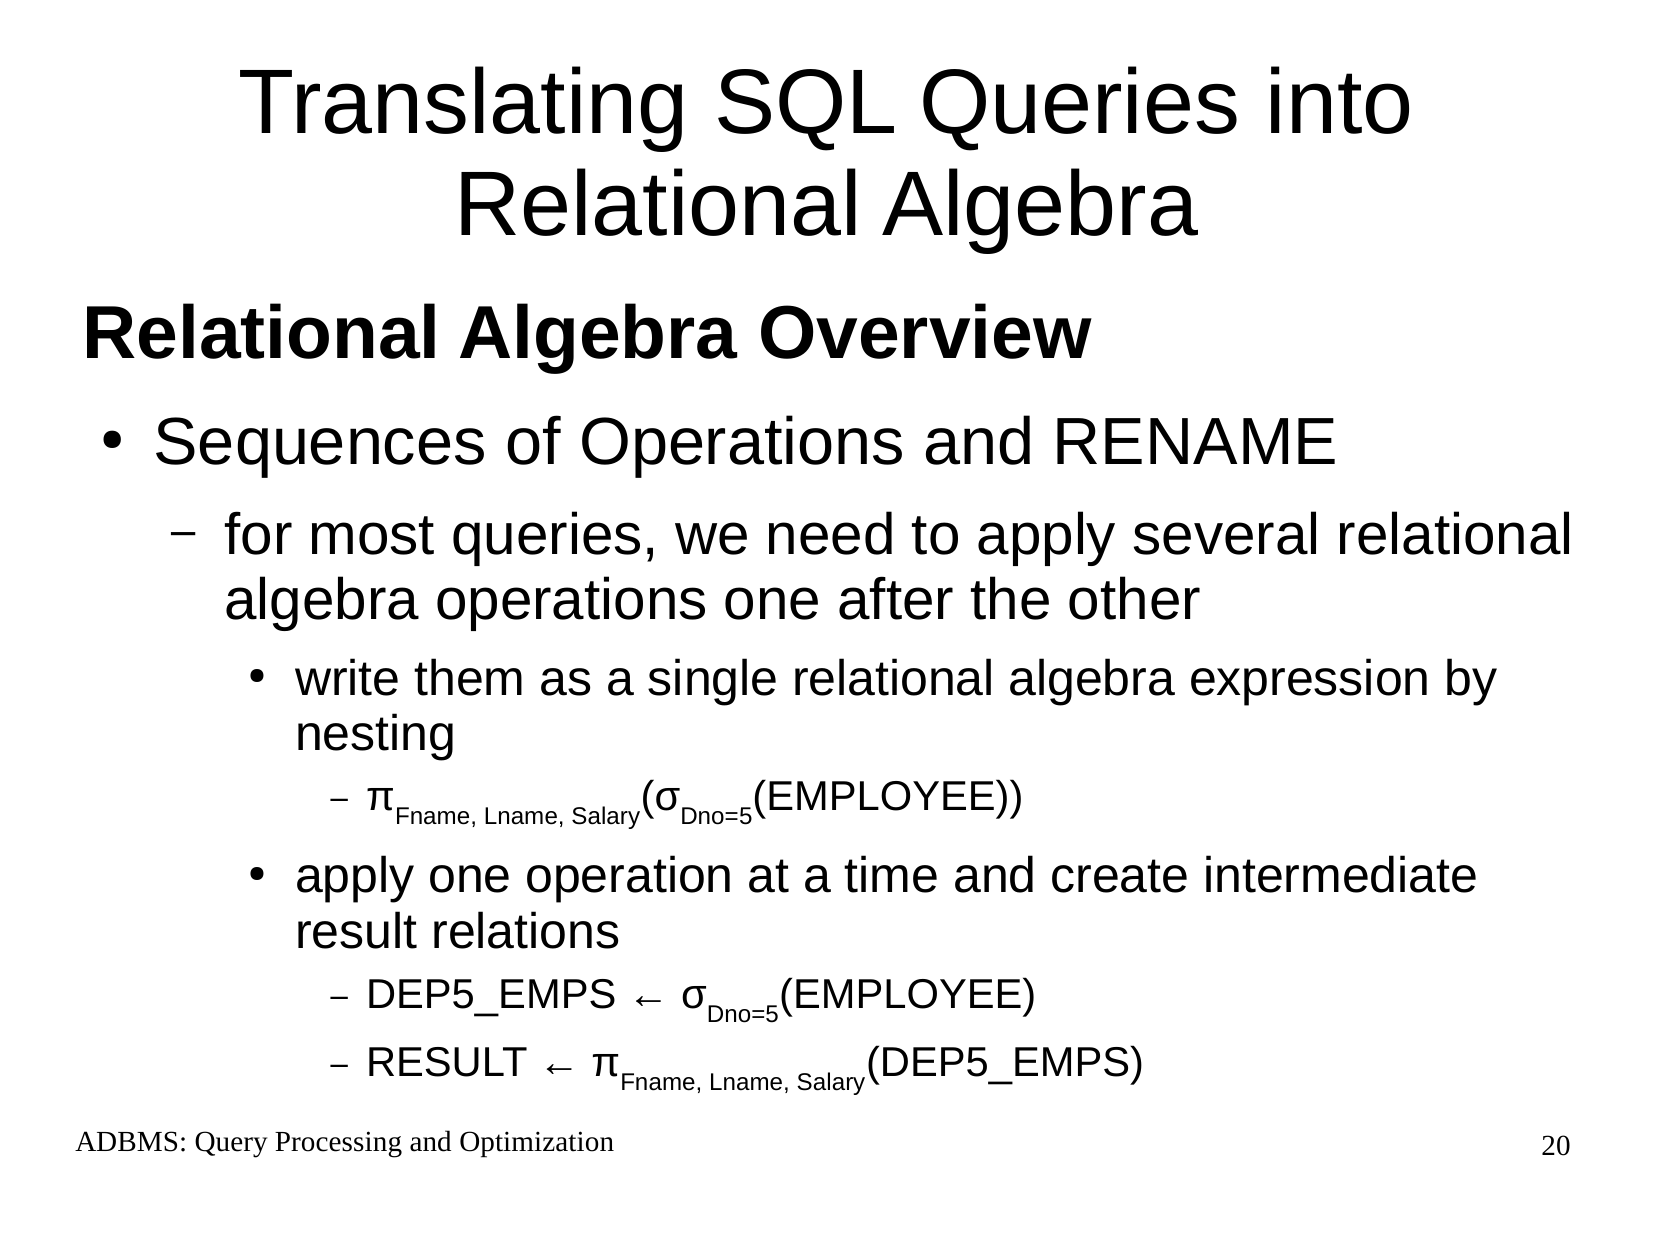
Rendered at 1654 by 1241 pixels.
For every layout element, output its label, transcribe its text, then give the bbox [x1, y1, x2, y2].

title Translating SQL Queries into Relational Algebra [82, 49, 1571, 257]
list Relational Algebra Overview Sequences of Operations and RENAME for most queries, we need to apply several relational algebra operations one after the other write them as a single relational algebra expression by nesting πFname, Lname, Salary(σDno=5(EMPLOYEE)) apply one operation at a time and create intermediate result relations DEP5_EMPS ← σDno=5(EMPLOYEE) RESULT ← πFname, Lname, Salary(DEP5_EMPS) [82, 290, 1591, 1156]
